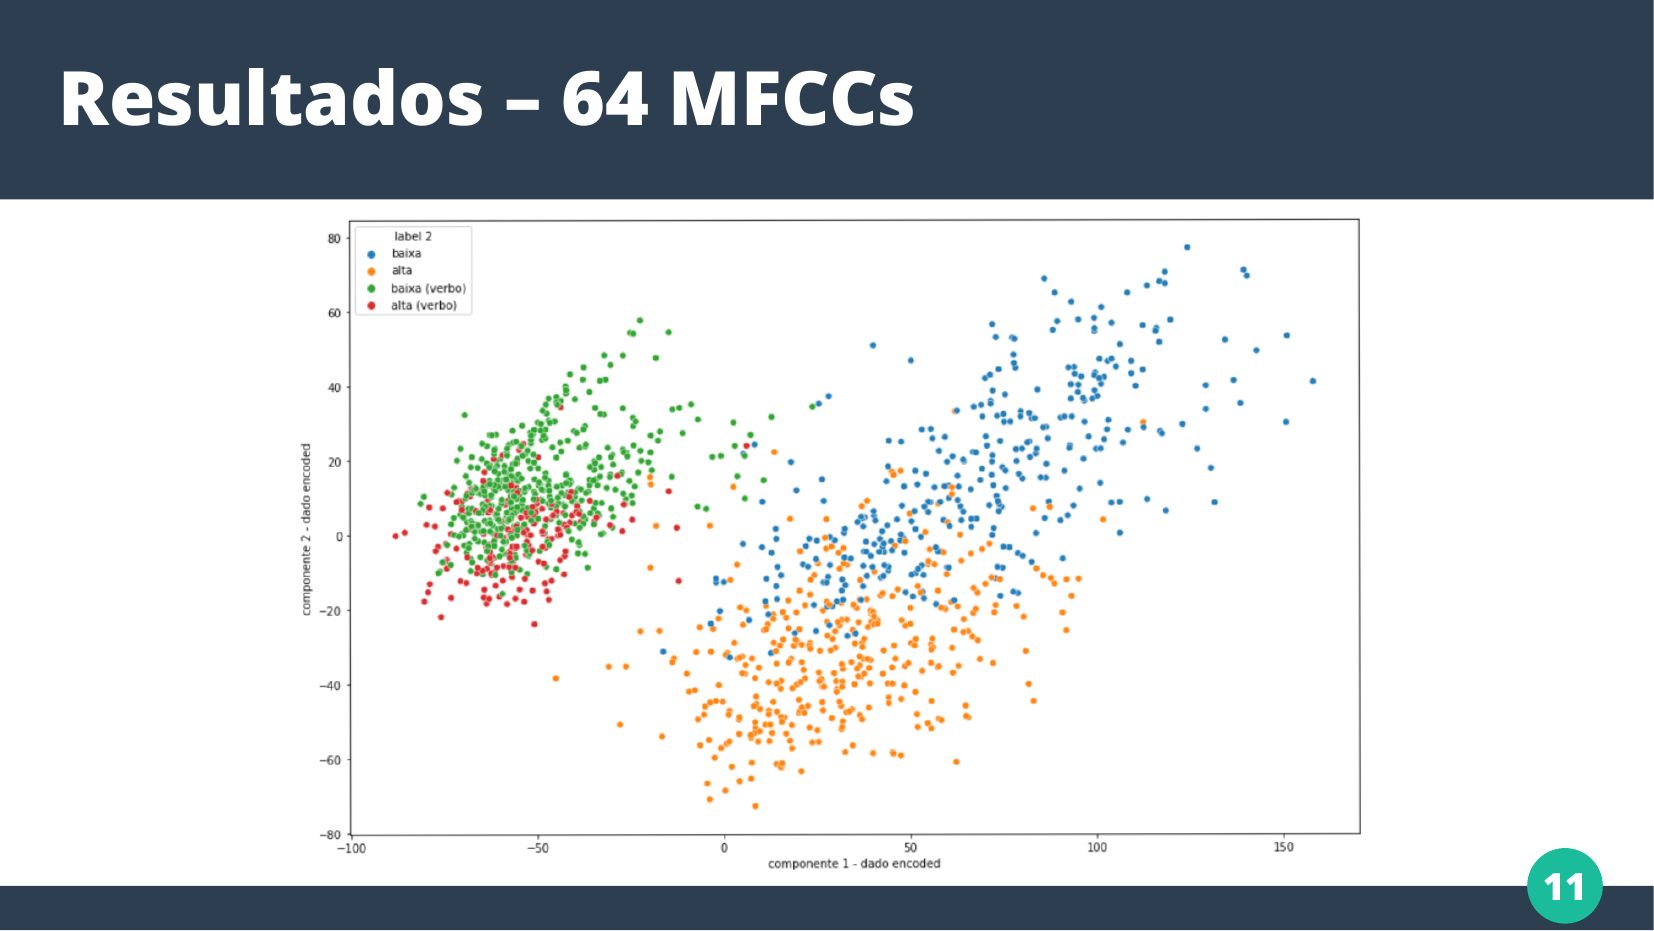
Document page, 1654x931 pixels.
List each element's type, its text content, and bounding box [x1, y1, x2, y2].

title Resultados – 64 MFCCs [59, 37, 1595, 156]
picture [287, 206, 1367, 870]
